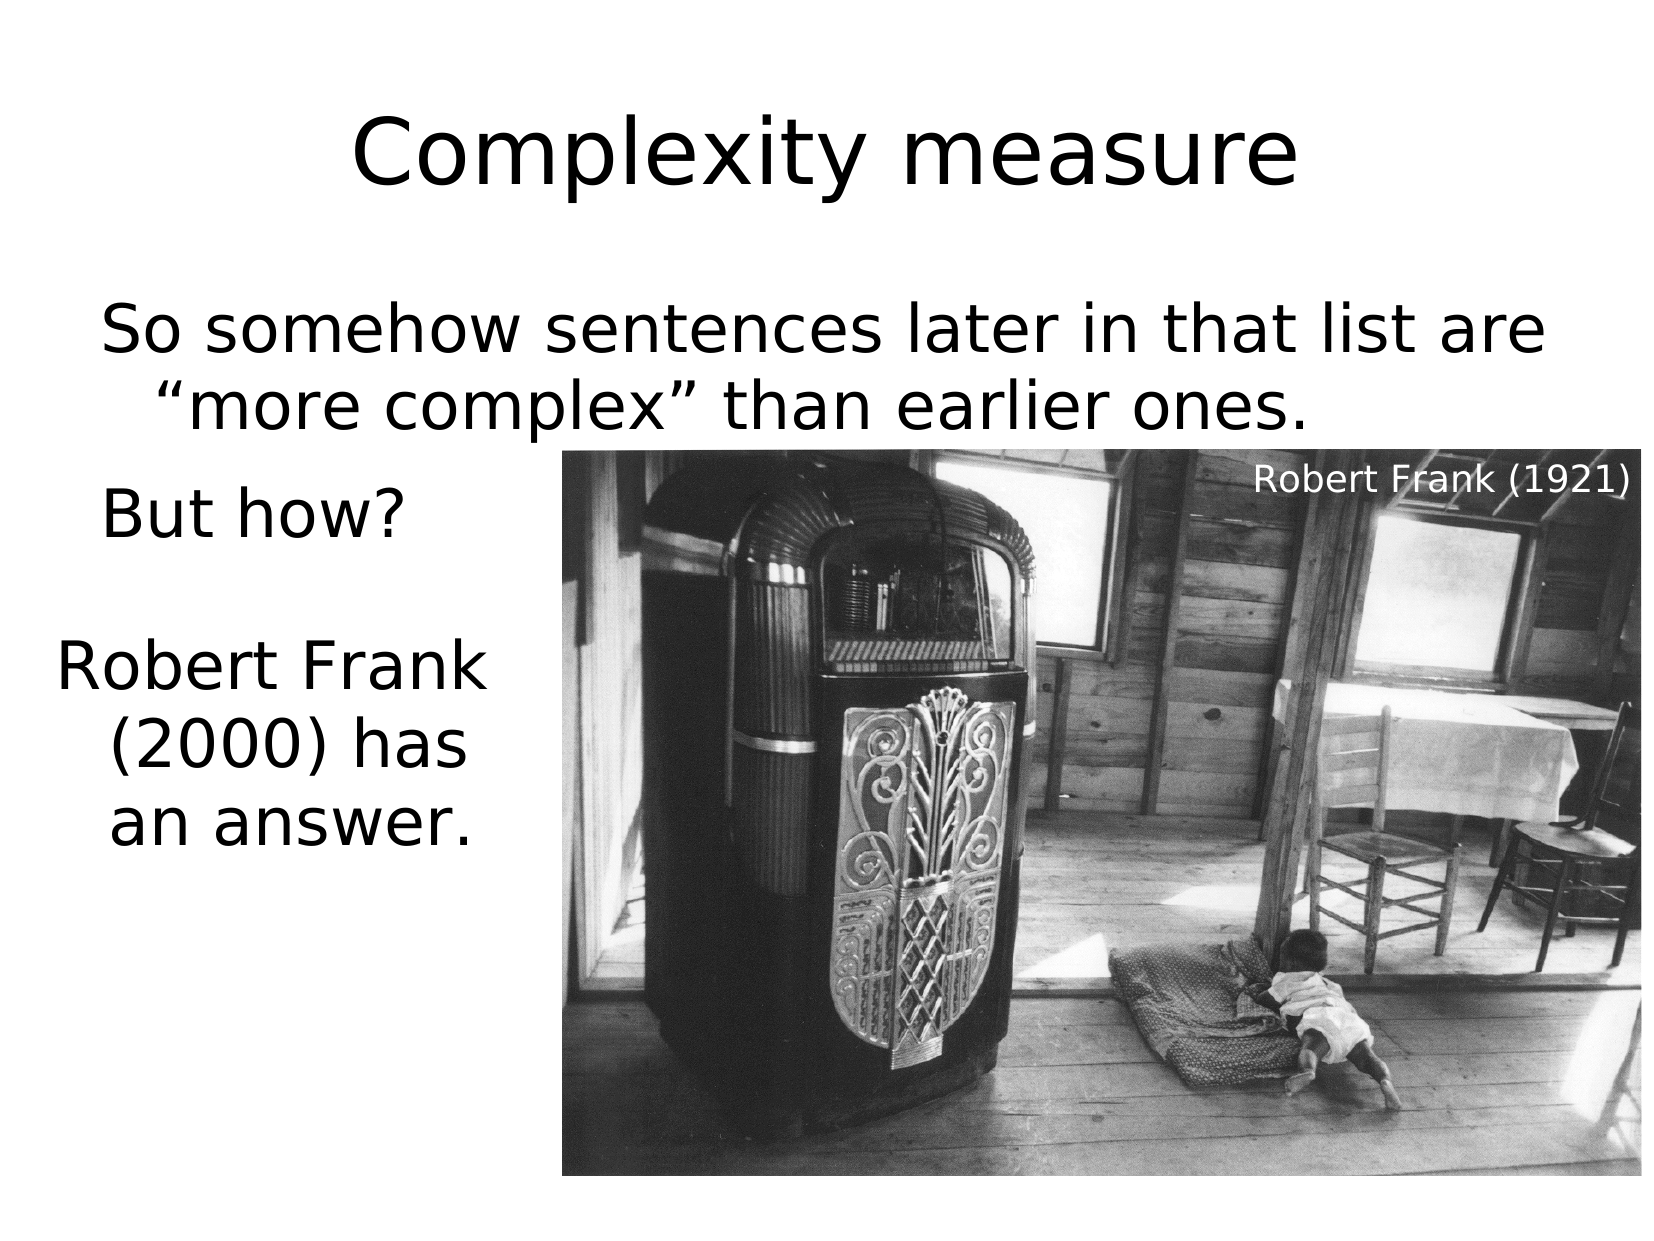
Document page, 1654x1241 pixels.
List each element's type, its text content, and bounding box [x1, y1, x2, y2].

text_box Robert Frank (1921) [1237, 450, 1651, 509]
list So somehow sentences later in that list are “more complex” than earlier ones. But how? [82, 290, 1571, 563]
picture [562, 449, 1642, 1176]
list Robert Frank (2000) has an answer. [37, 627, 563, 901]
title Complexity measure [82, 49, 1571, 257]
